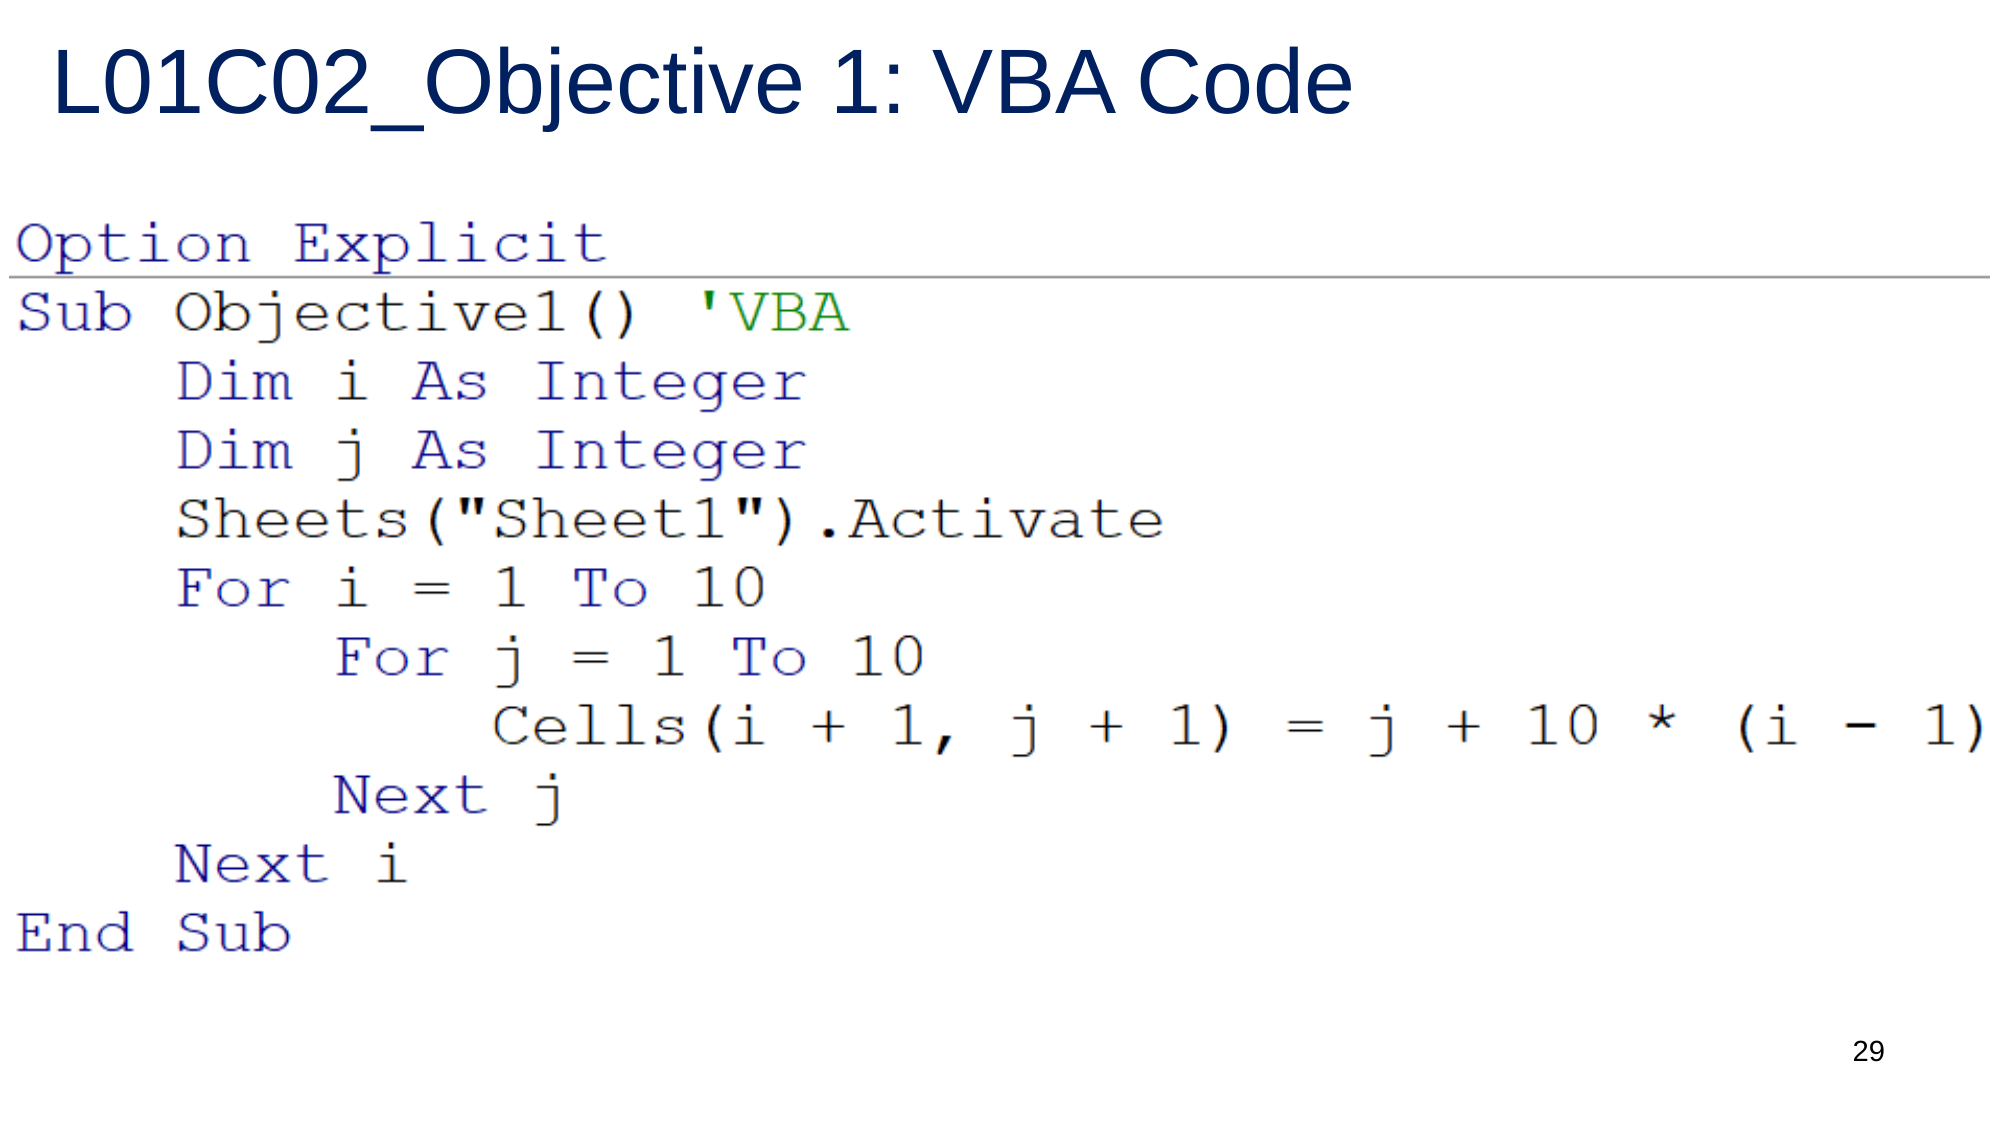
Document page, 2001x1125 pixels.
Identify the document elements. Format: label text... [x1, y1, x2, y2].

slide_number <number> [1433, 1024, 1900, 1103]
title L01C02_Objective 1: VBA Code [36, 28, 1968, 126]
picture [9, 216, 1990, 962]
